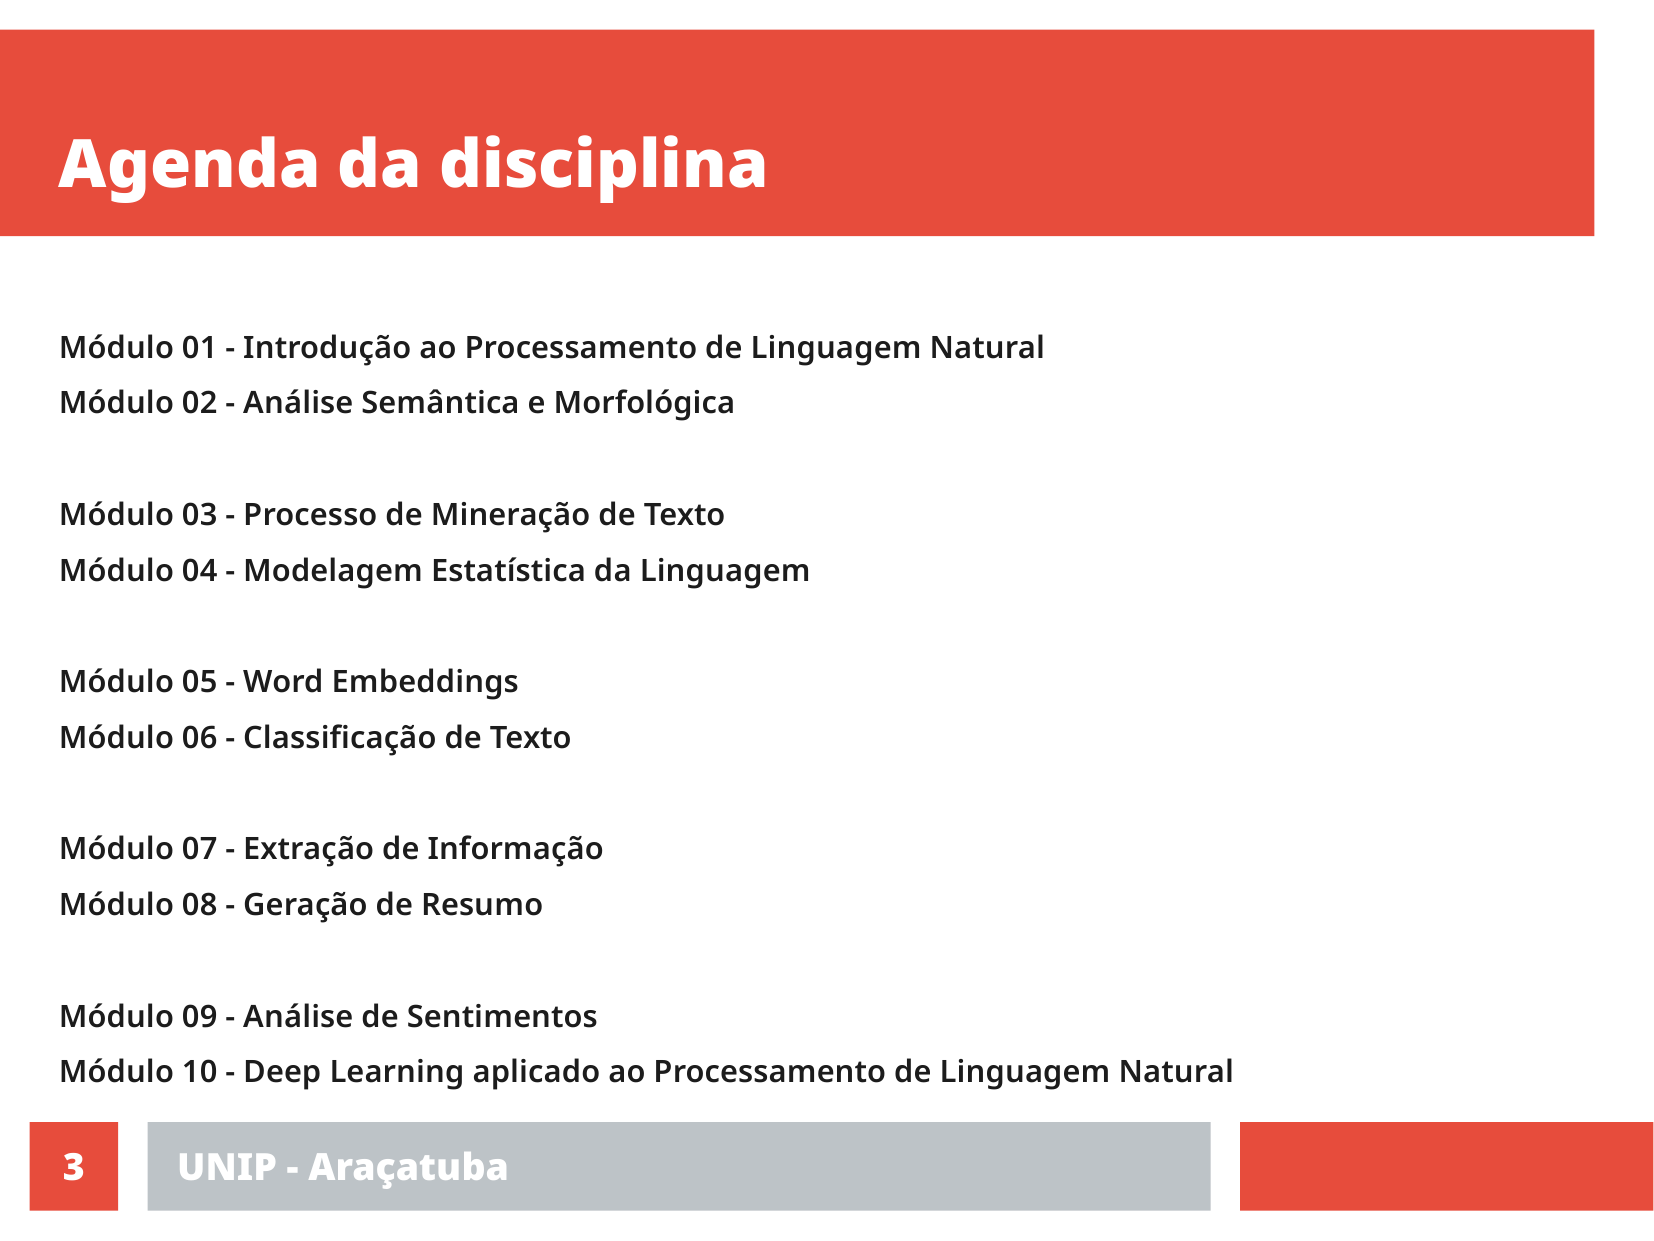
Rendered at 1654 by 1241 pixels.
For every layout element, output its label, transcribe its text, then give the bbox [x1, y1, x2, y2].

title Agenda da disciplina [59, 59, 1595, 207]
list Módulo 01 - Introdução ao Processamento de Linguagem Natural Módulo 02 - Análise Semântica e Morfológica Módulo 03 - Processo de Mineração de Texto Módulo 04 - Modelagem Estatística da Linguagem Módulo 05 - Word Embeddings Módulo 06 - Classificação de Texto Módulo 07 - Extração de Informação Módulo 08 - Geração de Resumo Módulo 09 - Análise de Sentimentos Módulo 10 - Deep Learning aplicado ao Processamento de Linguagem Natural [59, 324, 1565, 1093]
